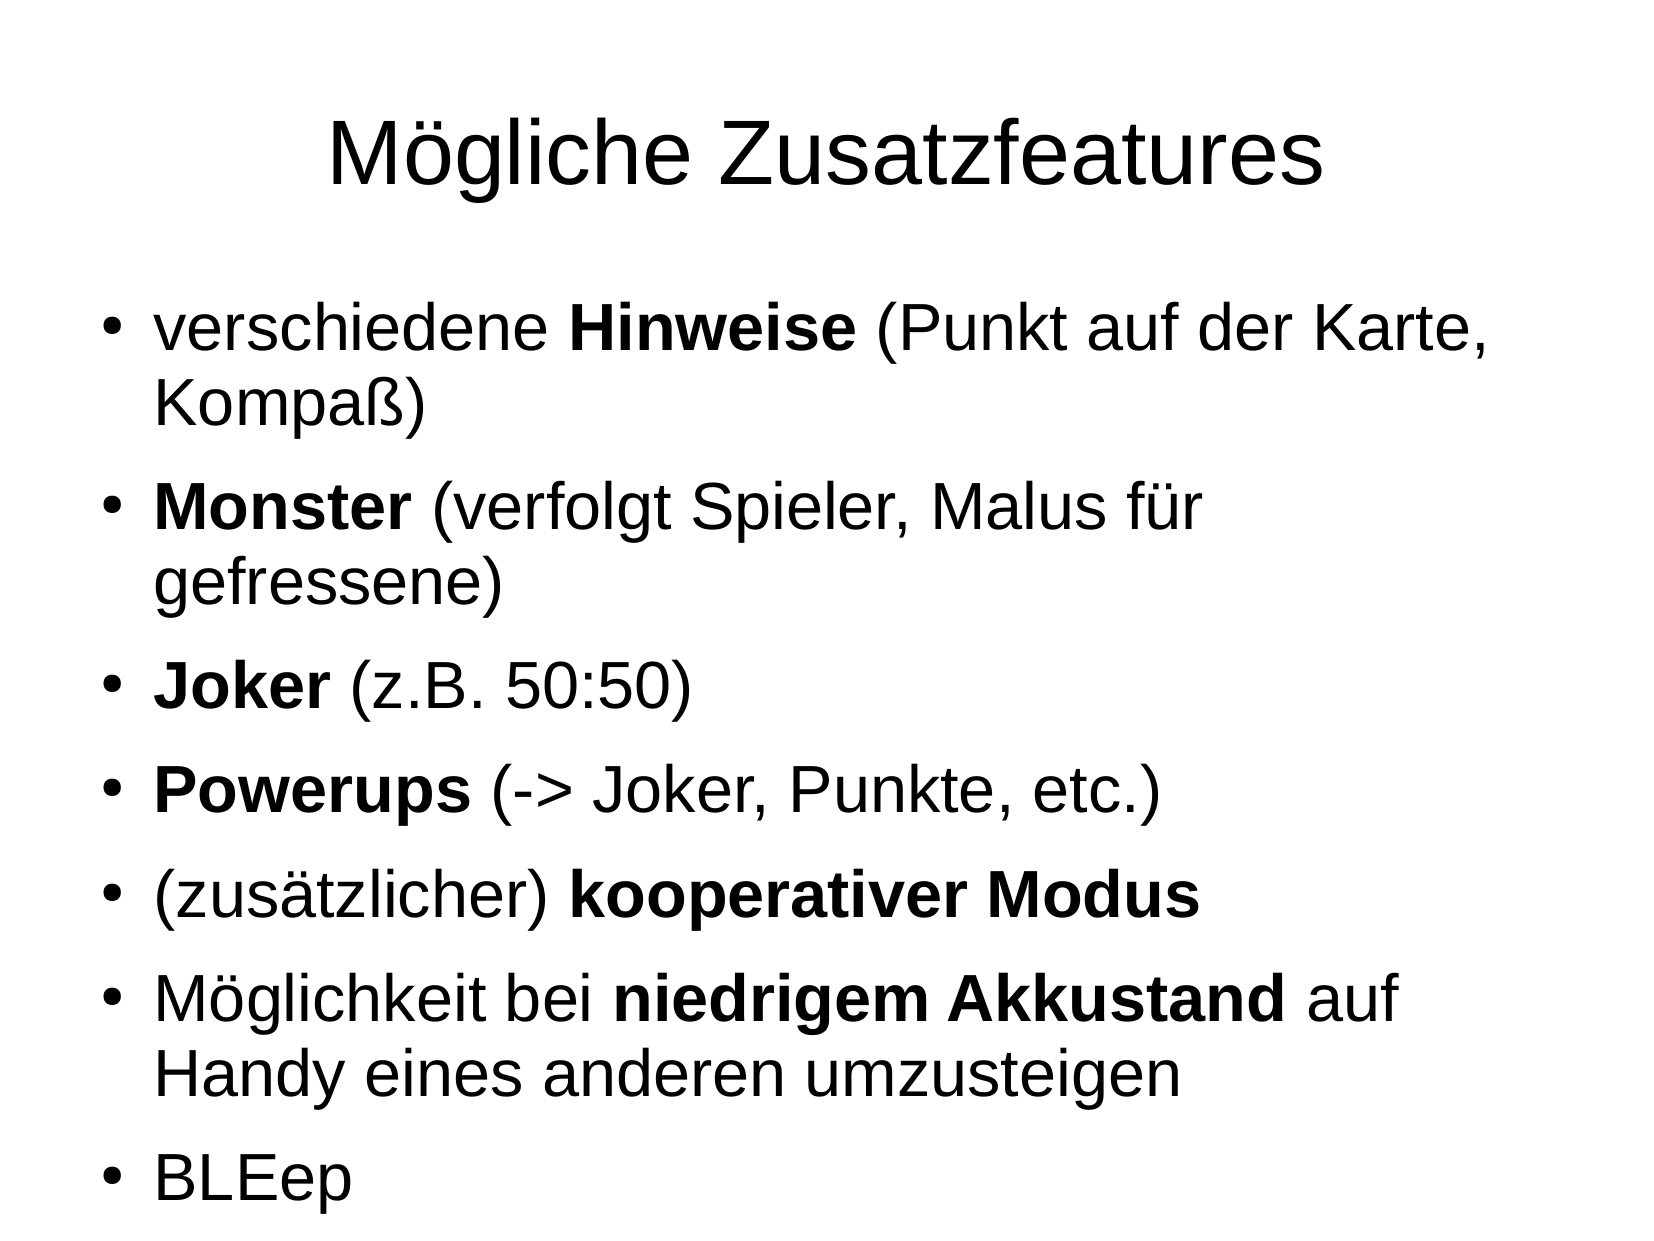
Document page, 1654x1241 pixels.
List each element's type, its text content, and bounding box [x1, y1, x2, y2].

title Mögliche Zusatzfeatures [82, 49, 1571, 257]
list verschiedene Hinweise (Punkt auf der Karte, Kompaß) Monster (verfolgt Spieler, Malus für gefressene) Joker (z.B. 50:50) Powerups (-> Joker, Punkte, etc.) (zusätzlicher) kooperativer Modus Möglichkeit bei niedrigem Akkustand auf Handy eines anderen umzusteigen BLEep [82, 290, 1571, 1215]
